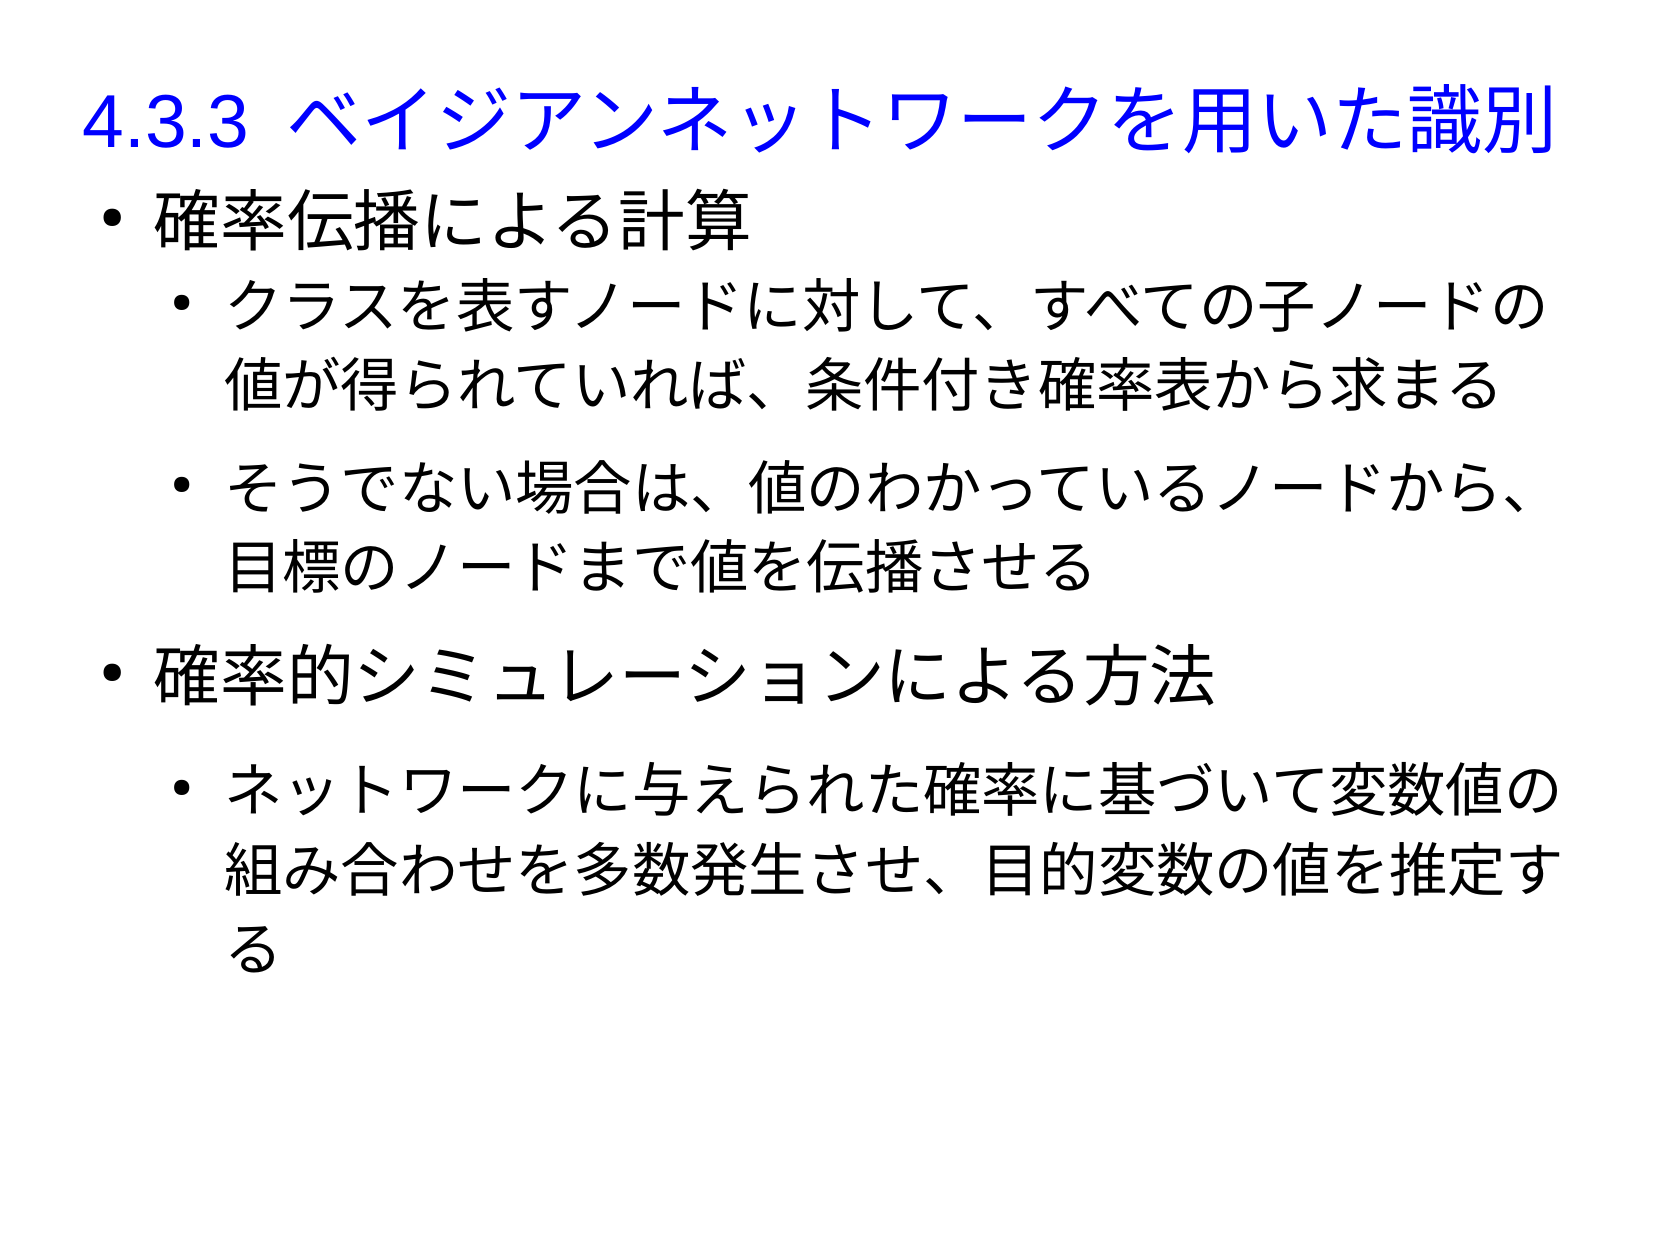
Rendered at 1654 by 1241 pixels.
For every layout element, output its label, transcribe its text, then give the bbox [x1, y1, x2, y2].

title 4.3.3 ベイジアンネットワークを用いた識別 [82, 49, 1571, 174]
list 確率伝播による計算 クラスを表すノードに対して、すべての子ノードの値が得られていれば、条件付き確率表から求まる そうでない場合は、値のわかっているノードから、目標のノードまで値を伝播させる 確率的シミュレーションによる方法 ネットワークに与えられた確率に基づいて変数値の組み合わせを多数発生させ、目的変数の値を推定する [82, 174, 1571, 1064]
